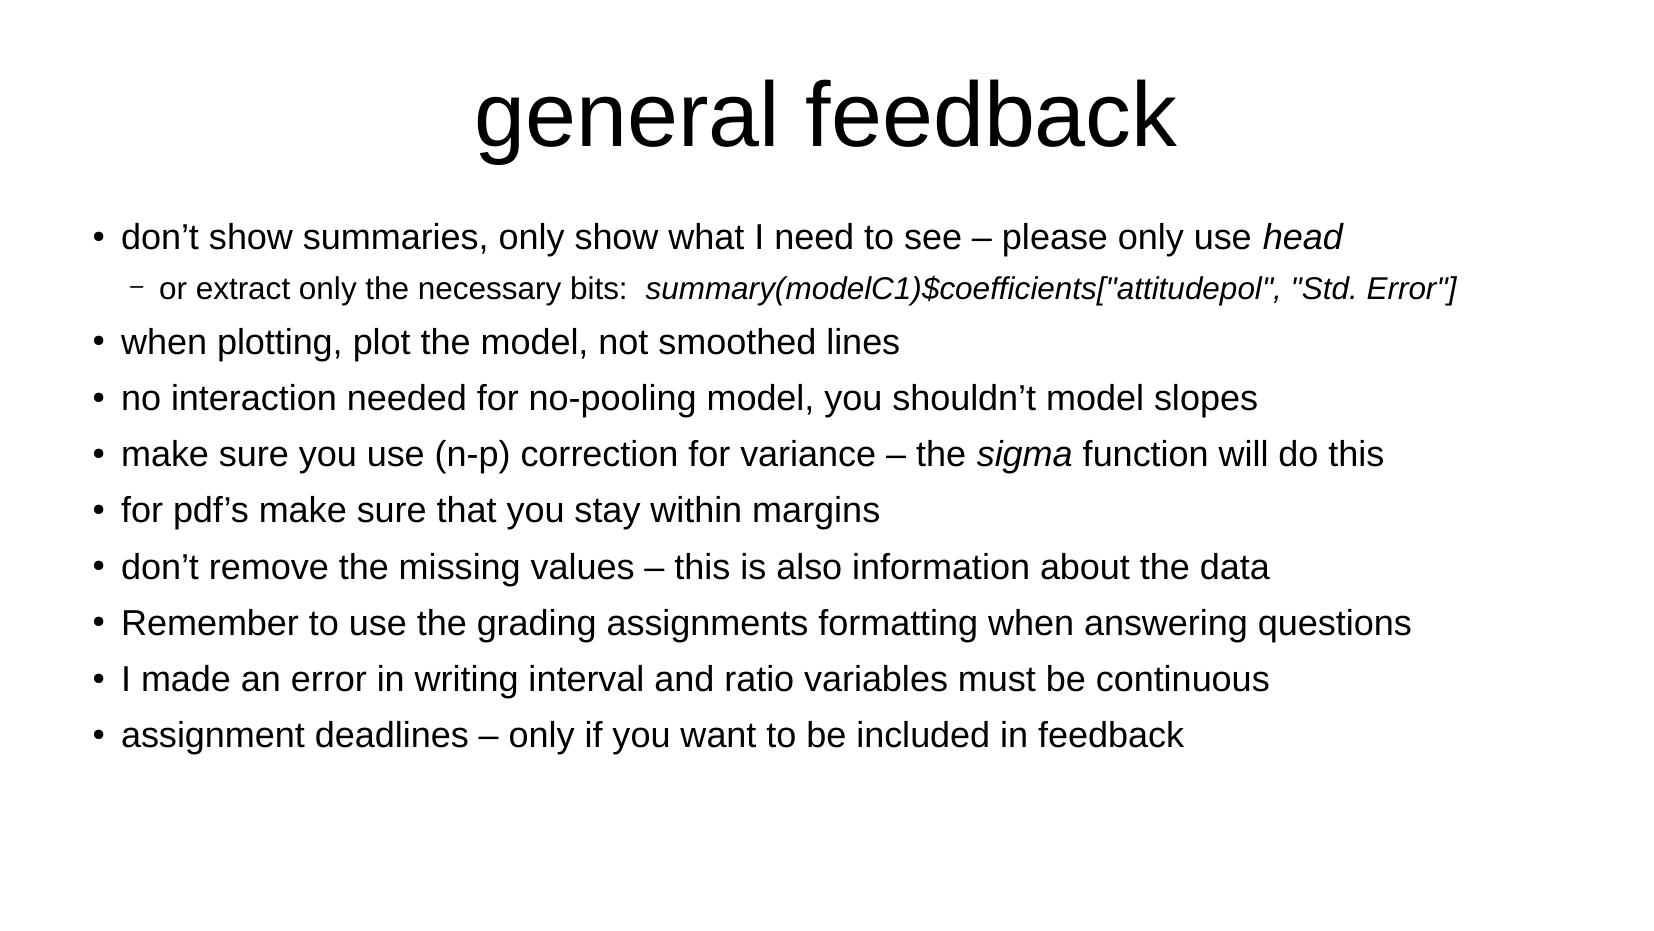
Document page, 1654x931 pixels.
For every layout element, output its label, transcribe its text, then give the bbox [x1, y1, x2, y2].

title general feedback [82, 37, 1571, 193]
list don’t show summaries, only show what I need to see – please only use head or extract only the necessary bits: summary(modelC1)$coefficients["attitudepol", "Std. Error"] when plotting, plot the model, not smoothed lines no interaction needed for no-pooling model, you shouldn’t model slopes make sure you use (n-p) correction for variance – the sigma function will do this for pdf’s make sure that you stay within margins don’t remove the missing values – this is also information about the data Remember to use the grading assignments formatting when answering questions I made an error in writing interval and ratio variables must be continuous assignment deadlines – only if you want to be included in feedback [82, 217, 1571, 758]
